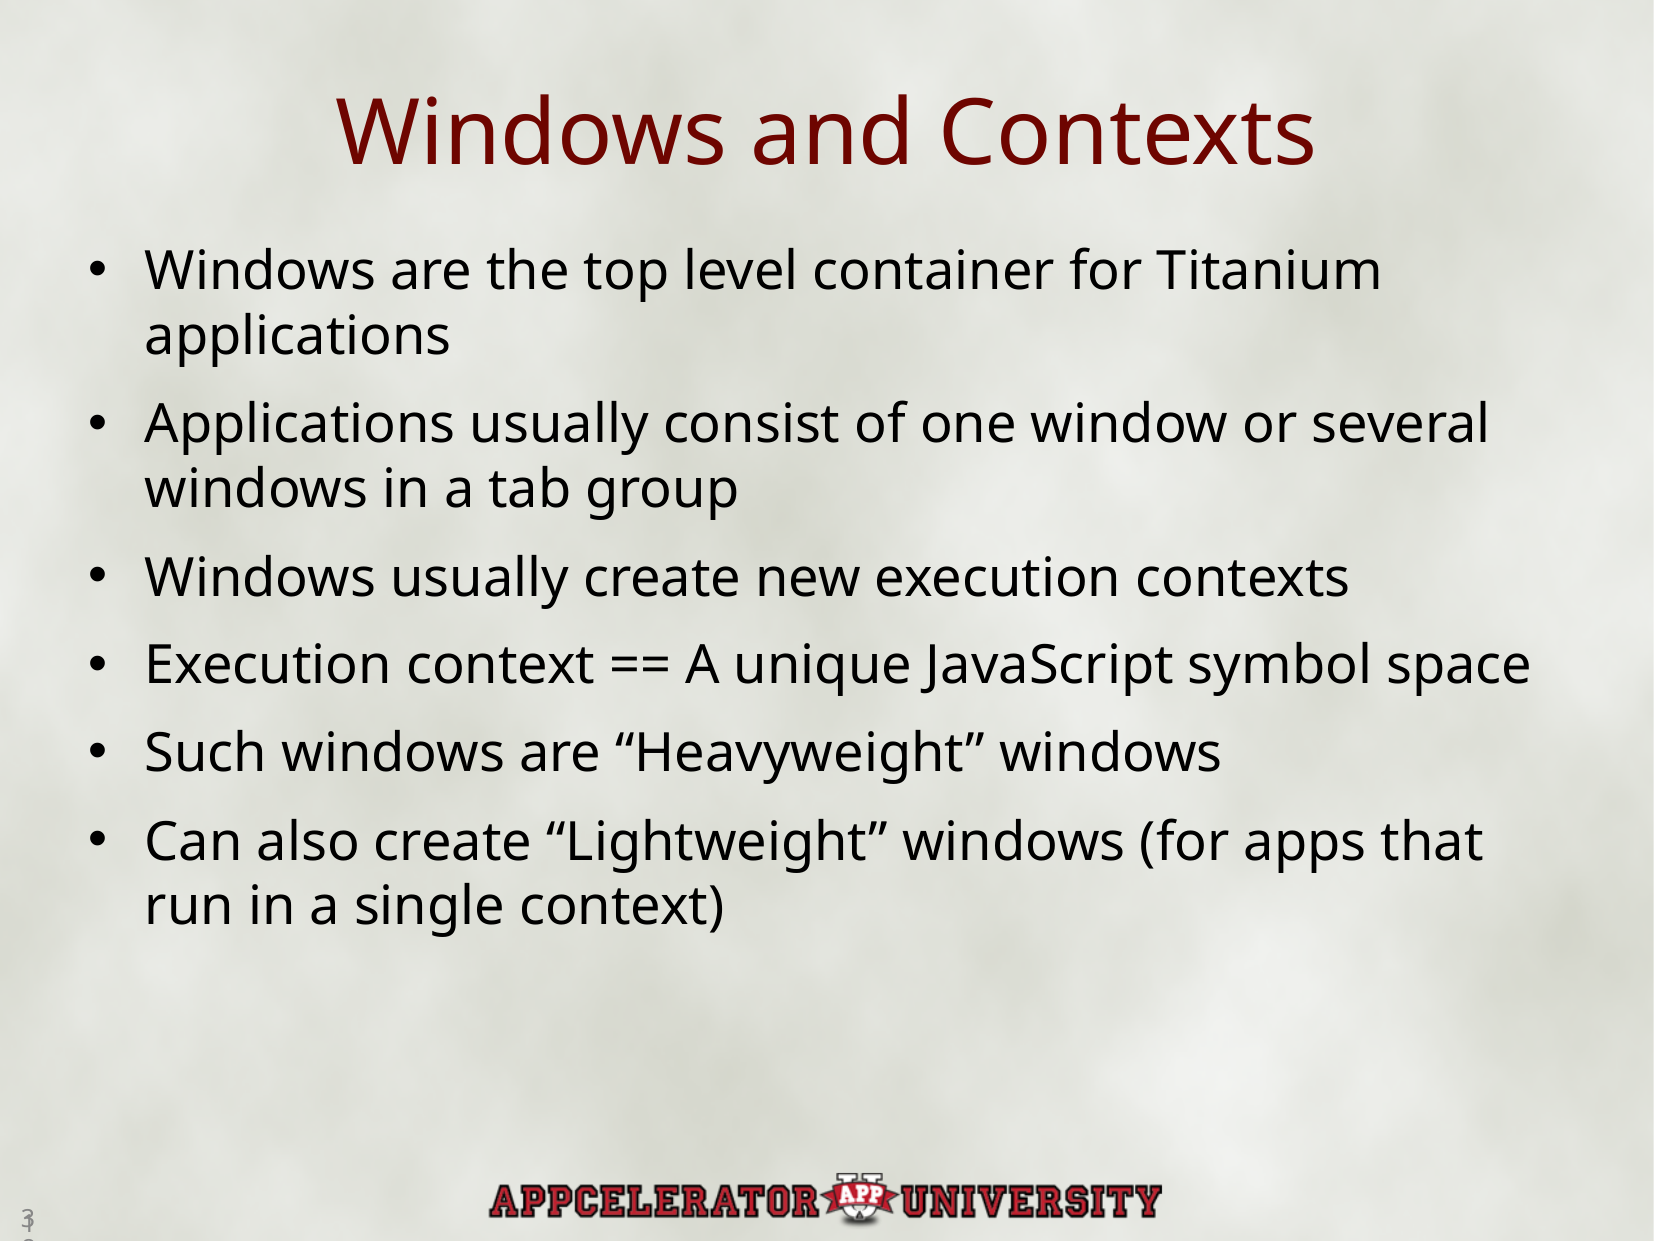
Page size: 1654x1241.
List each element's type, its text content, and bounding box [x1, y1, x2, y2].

list Windows are the top level container for Titanium applications Applications usually consist of one window or several windows in a tab group Windows usually create new execution contexts Execution context == A unique JavaScript symbol space Such windows are “Heavyweight” windows Can also create “Lightweight” windows (for apps that run in a single context) [82, 229, 1572, 1108]
text_box 3 [20, 1202, 36, 1233]
title Windows and Contexts [82, 49, 1572, 207]
picture [0, 0, 1654, 1241]
